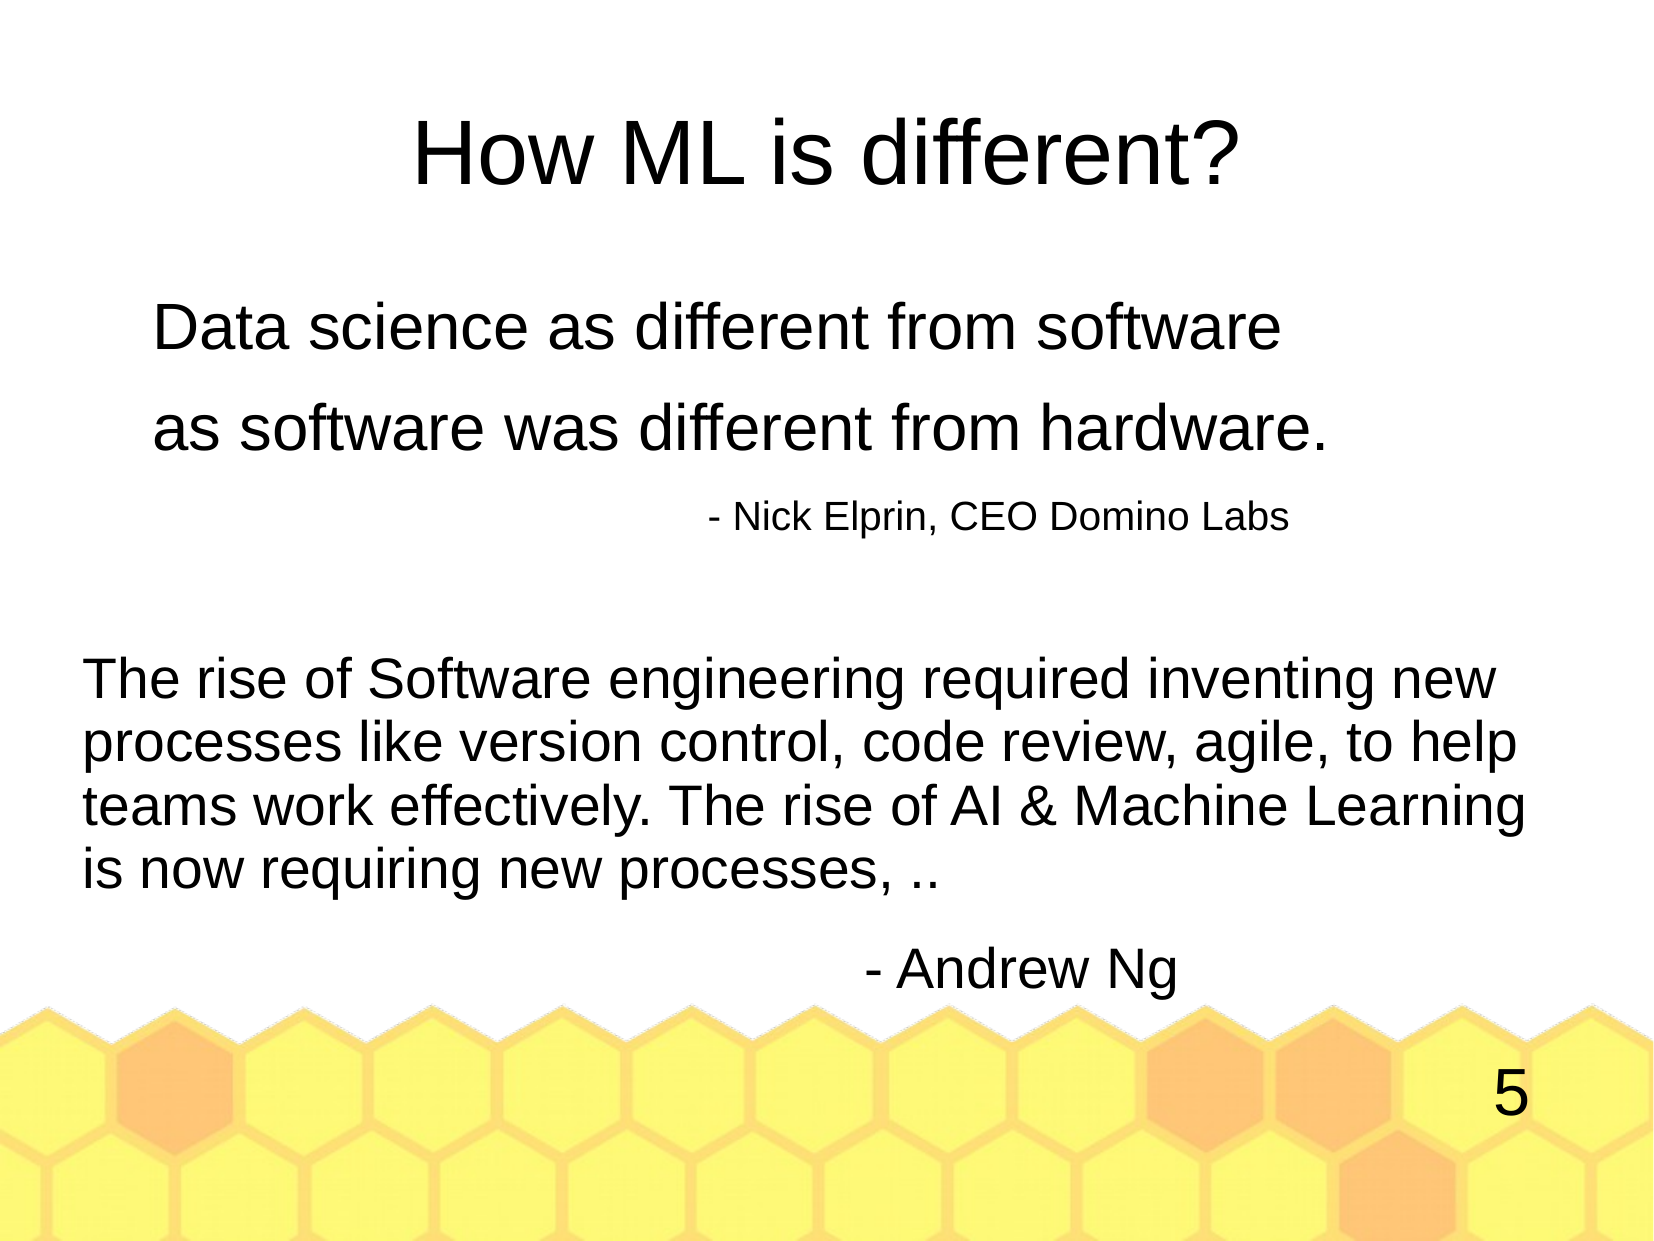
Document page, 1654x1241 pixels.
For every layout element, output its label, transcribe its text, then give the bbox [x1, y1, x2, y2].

list Data science as different from software as software was different from hardware. - Nick Elprin, CEO Domino Labs The rise of Software engineering required inventing new processes like version control, code review, agile, to help teams work effectively. The rise of AI & Machine Learning is now requiring new processes, .. - Andrew Ng [82, 290, 1571, 1010]
text_box 5 [1417, 1003, 1607, 1182]
title How ML is different? [82, 49, 1571, 257]
picture [0, 1001, 1654, 1241]
